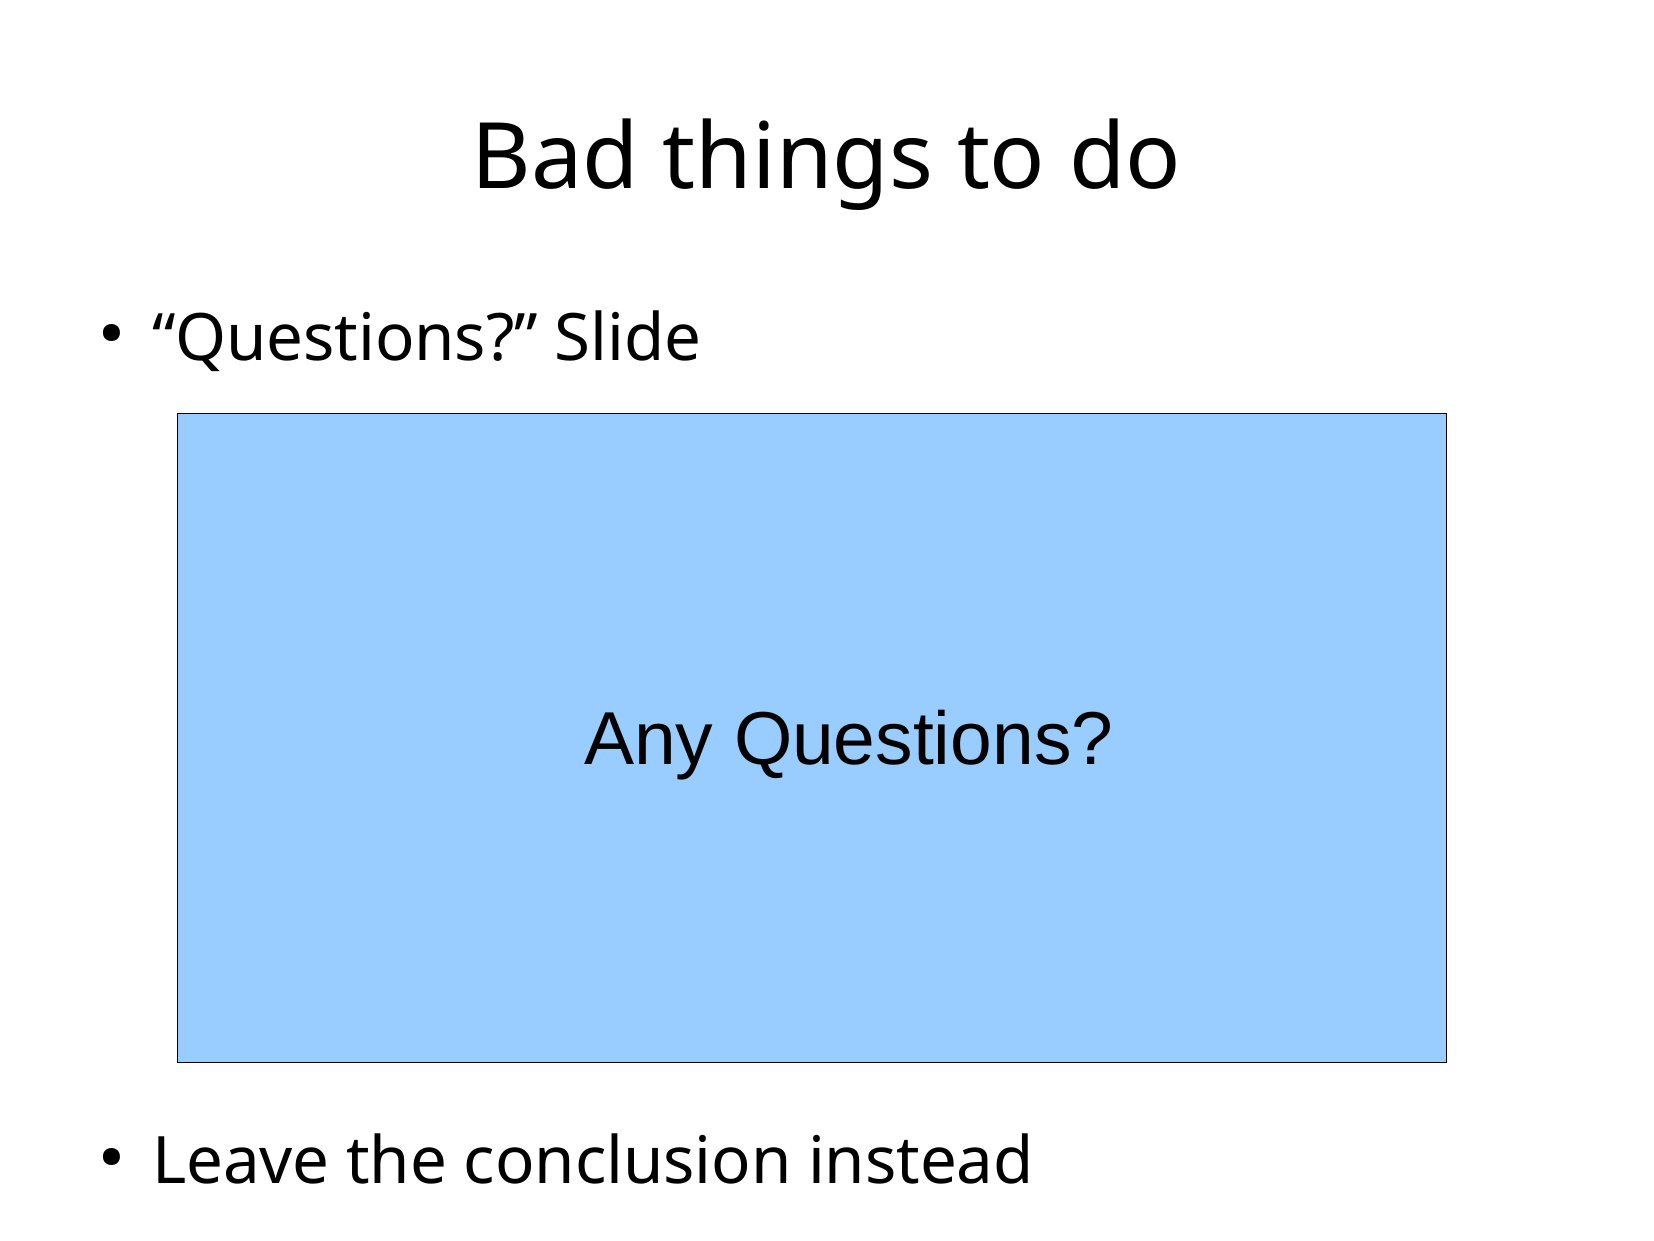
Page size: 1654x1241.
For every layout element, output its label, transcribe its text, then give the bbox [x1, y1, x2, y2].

title Bad things to do [82, 49, 1571, 257]
list “Questions?” Slide Leave the conclusion instead [82, 290, 1571, 1211]
